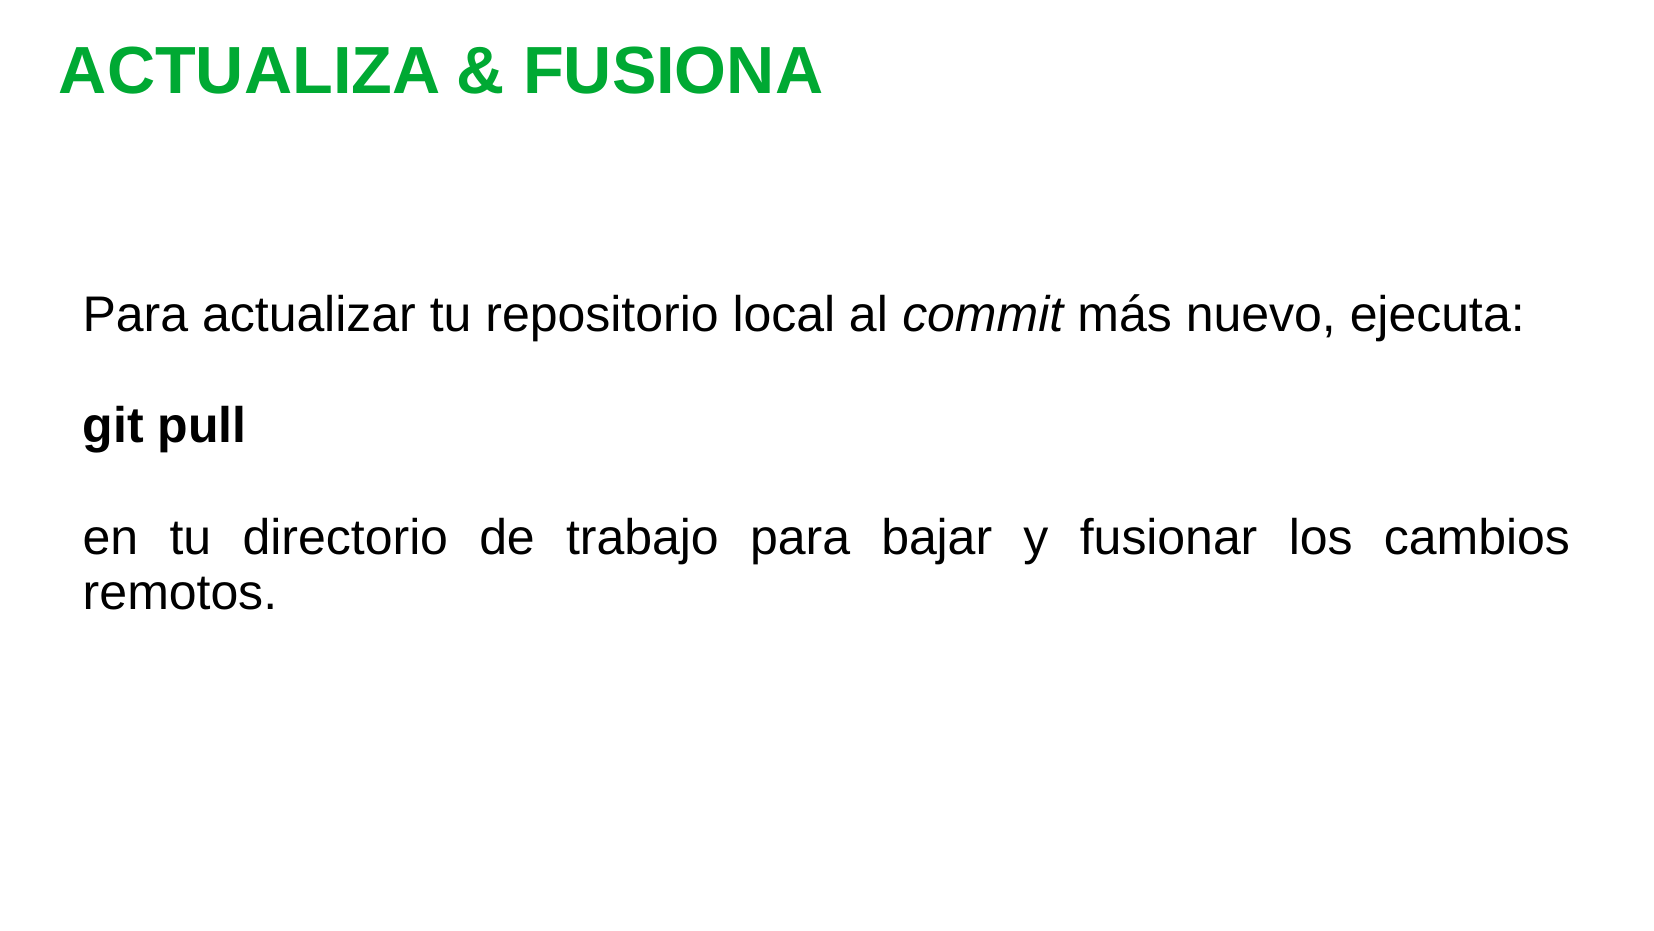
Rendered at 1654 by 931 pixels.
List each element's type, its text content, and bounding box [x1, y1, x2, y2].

title ACTUALIZA & FUSIONA [59, 24, 1548, 118]
subtitle Para actualizar tu repositorio local al commit más nuevo, ejecuta: git pull en tu directorio de trabajo para bajar y fusionar los cambios remotos. [82, 118, 1571, 788]
